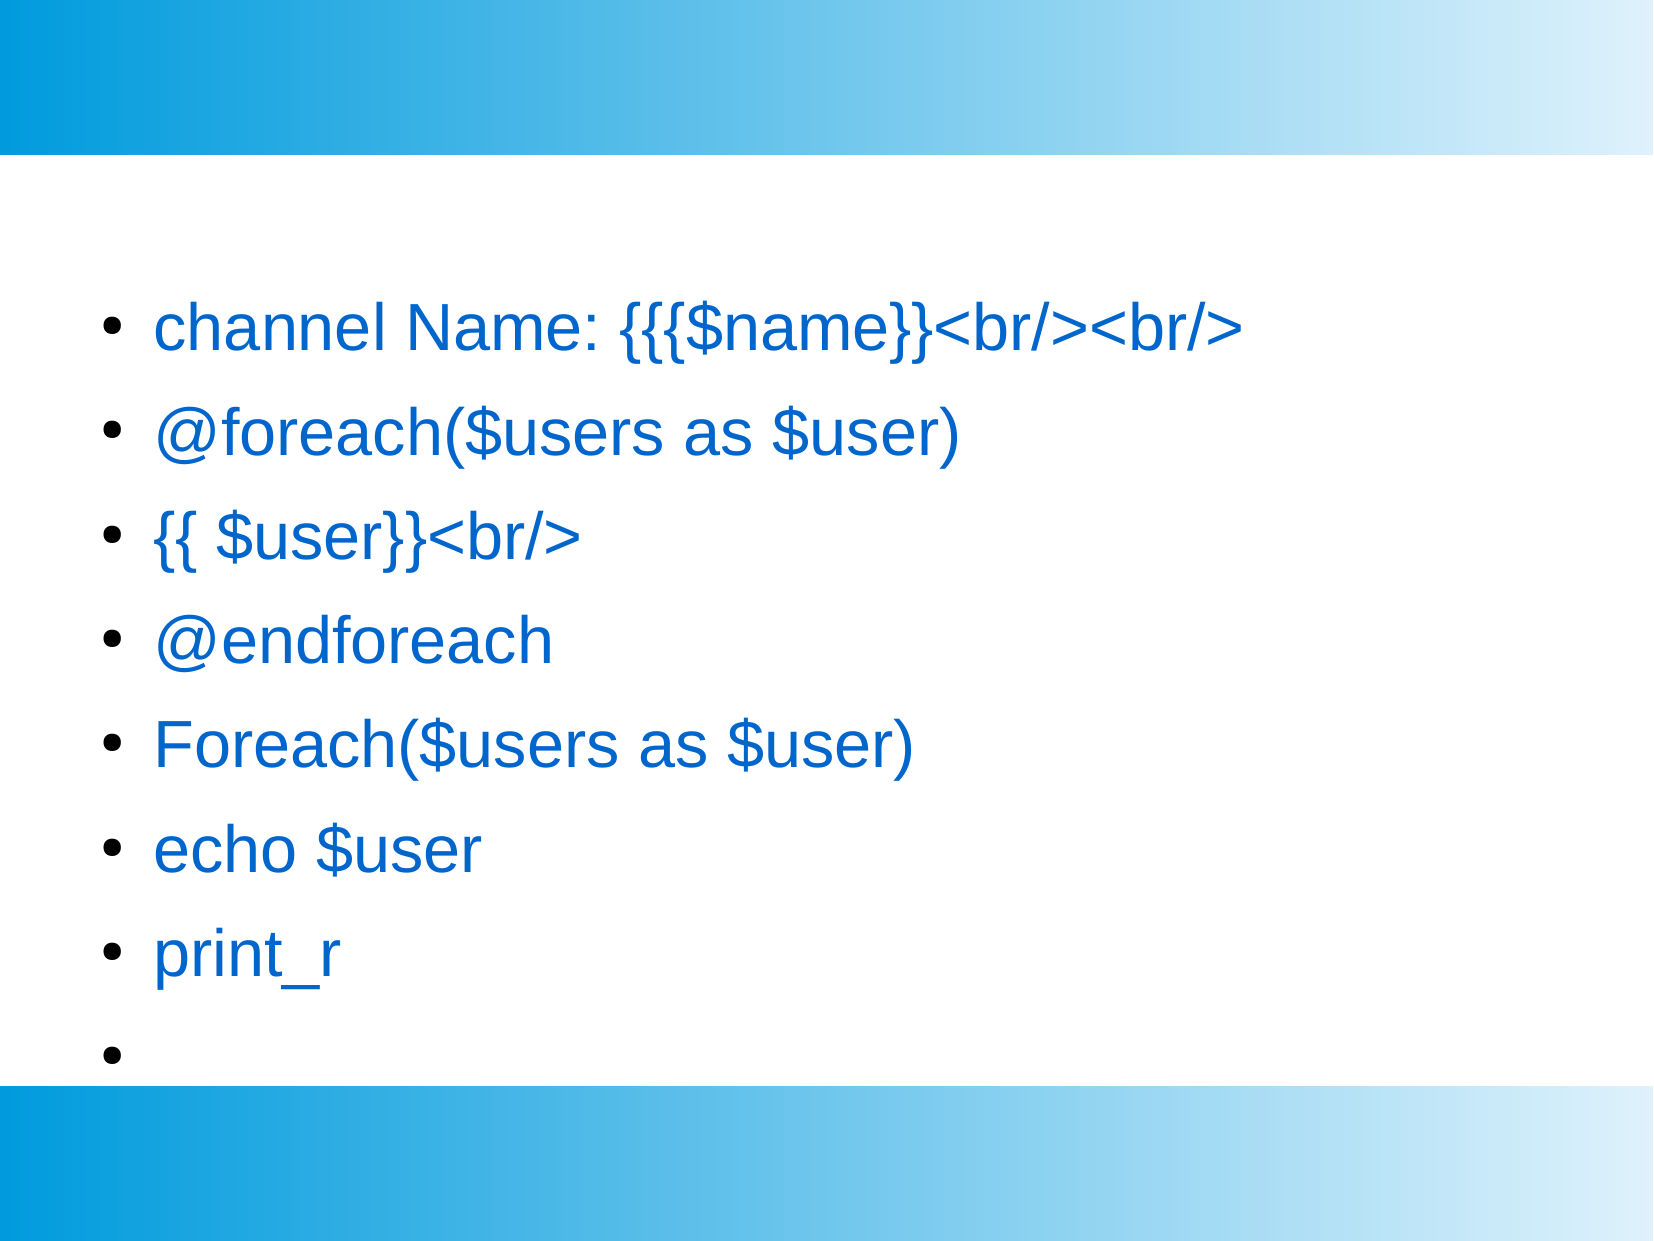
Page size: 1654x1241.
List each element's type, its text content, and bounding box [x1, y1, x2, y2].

list channel Name: {{{$name}}<br/><br/> @foreach($users as $user) {{ $user}}<br/> @endforeach Foreach($users as $user) echo $user print_r [82, 290, 1571, 1010]
